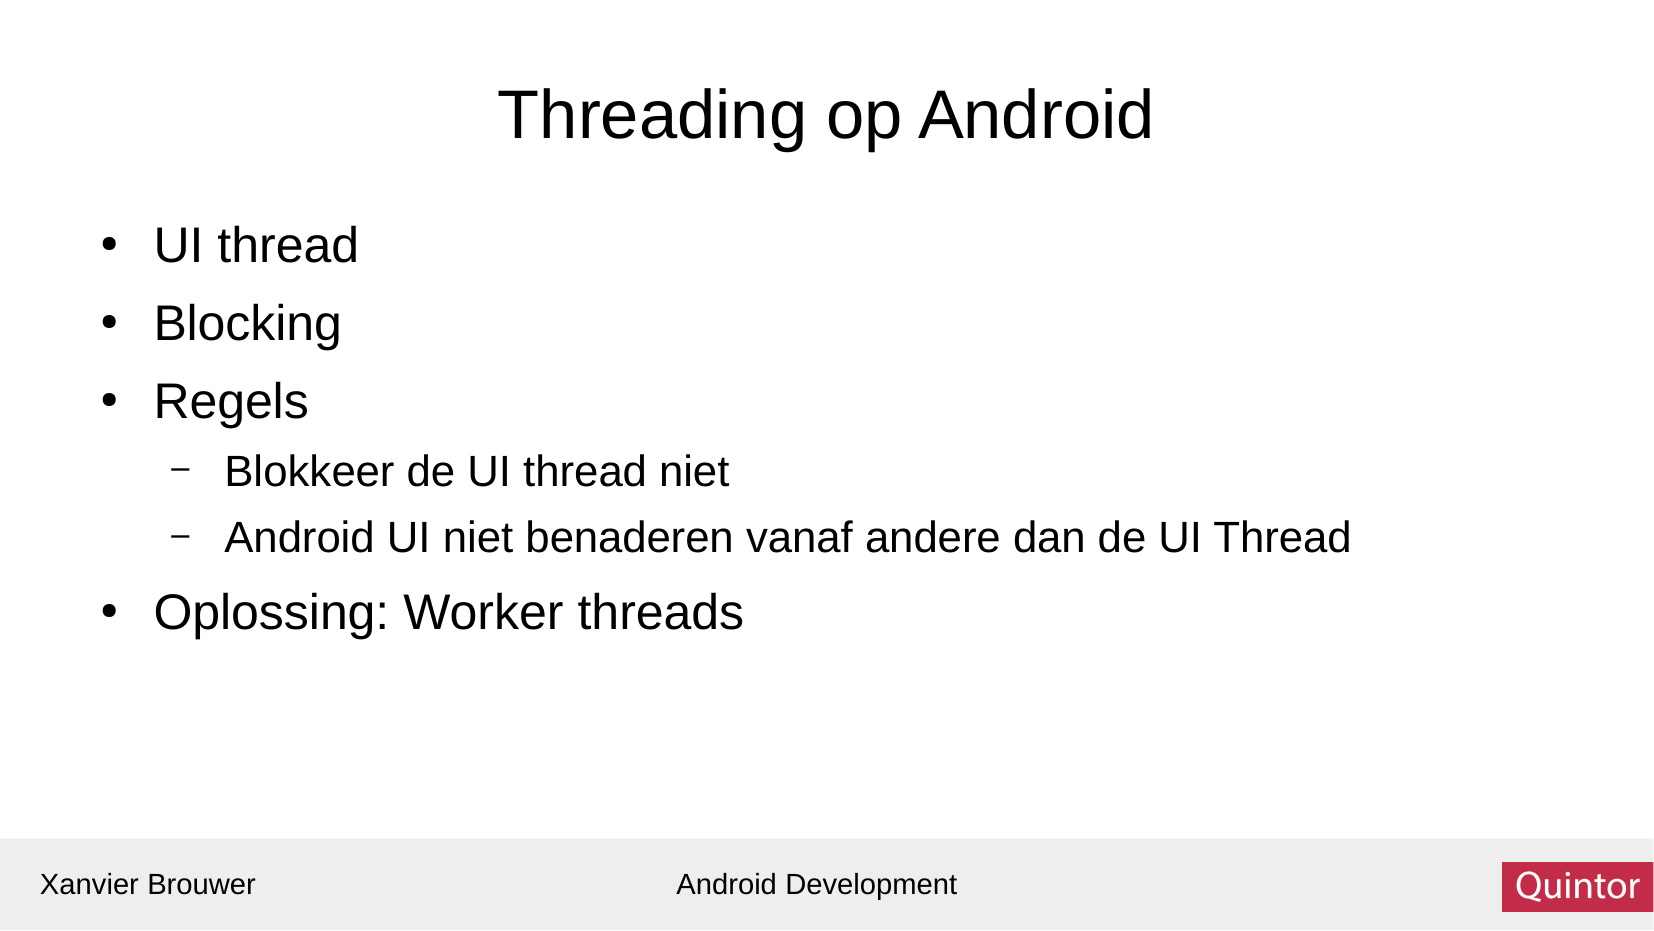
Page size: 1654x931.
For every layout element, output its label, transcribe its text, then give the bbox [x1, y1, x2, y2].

title Threading op Android [82, 37, 1571, 193]
list UI thread Blocking Regels Blokkeer de UI thread niet Android UI niet benaderen vanaf andere dan de UI Thread Oplossing: Worker threads [82, 217, 1571, 758]
picture [1502, 862, 1654, 912]
